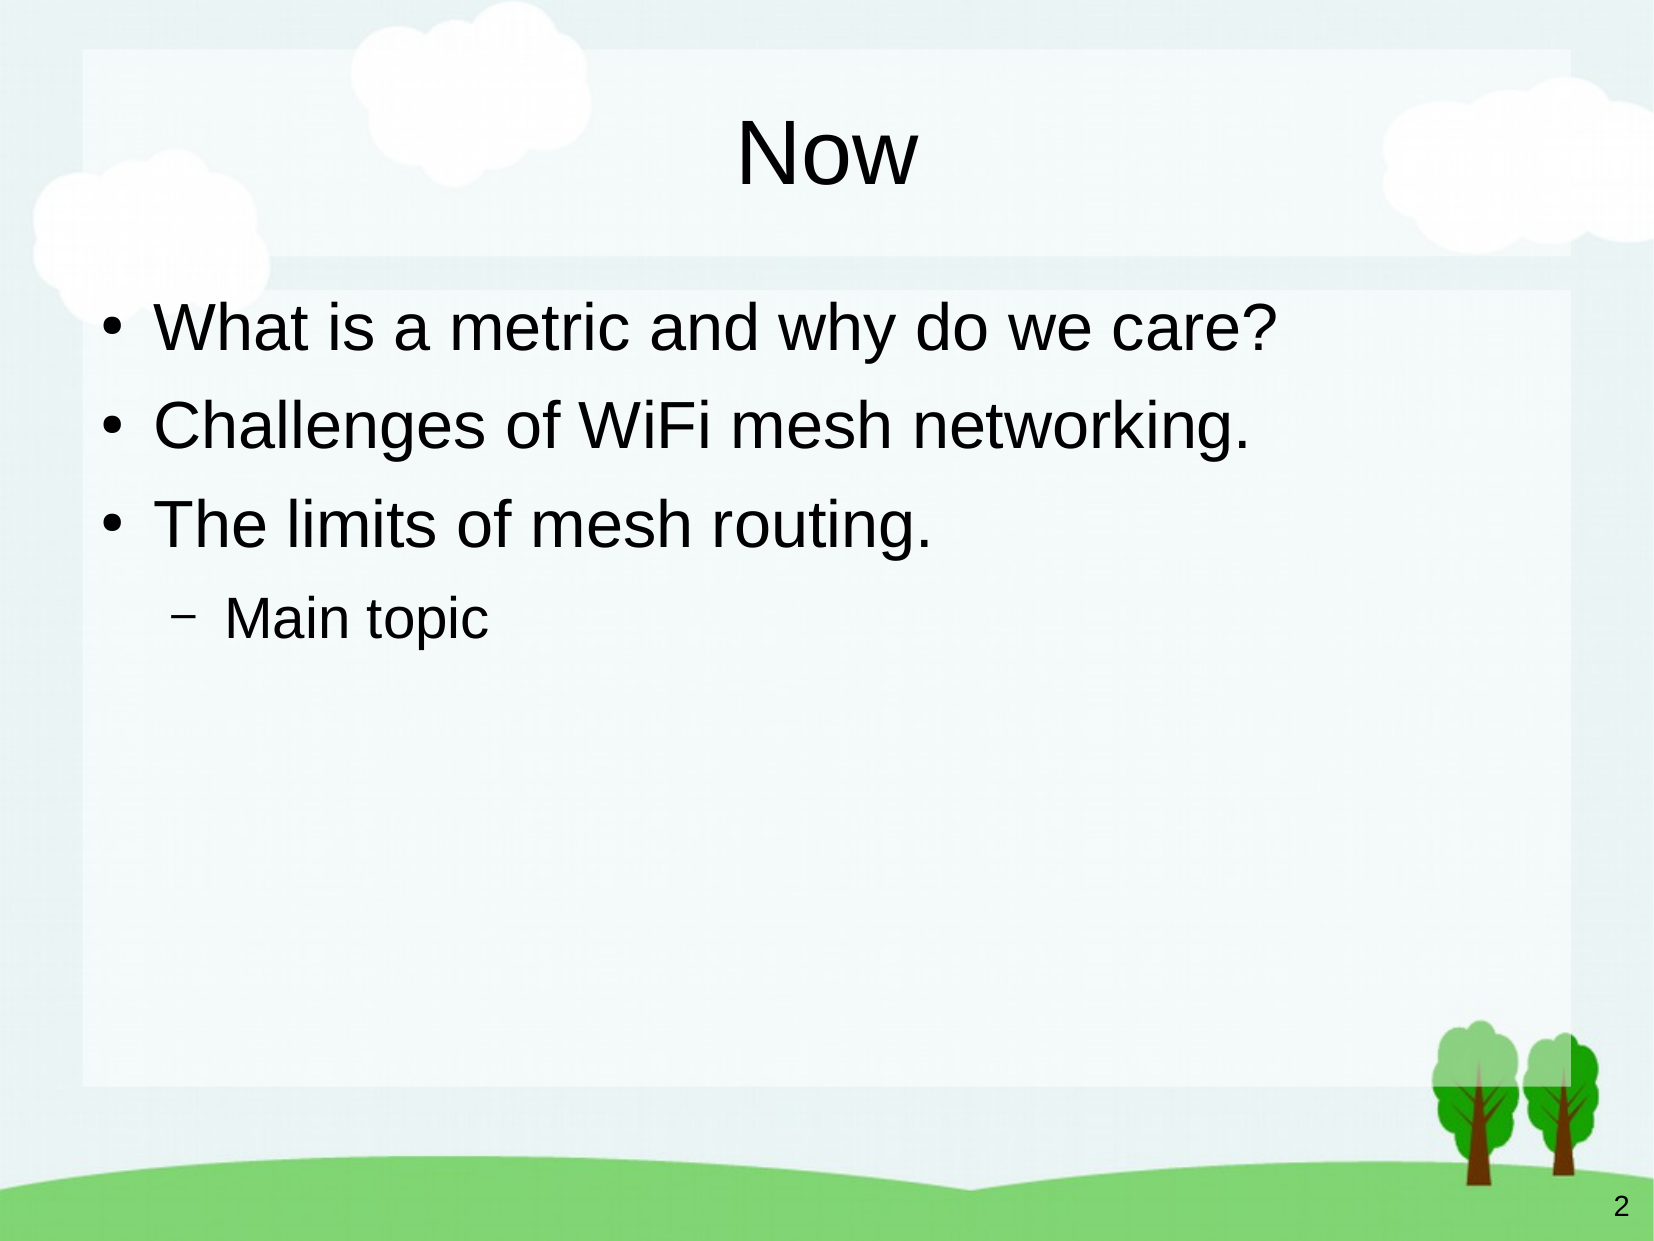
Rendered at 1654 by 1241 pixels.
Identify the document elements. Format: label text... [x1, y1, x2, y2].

title Now [82, 49, 1571, 257]
list What is a metric and why do we care? Challenges of WiFi mesh networking. The limits of mesh routing. Main topic [82, 290, 1571, 1087]
picture [0, 0, 1654, 1241]
